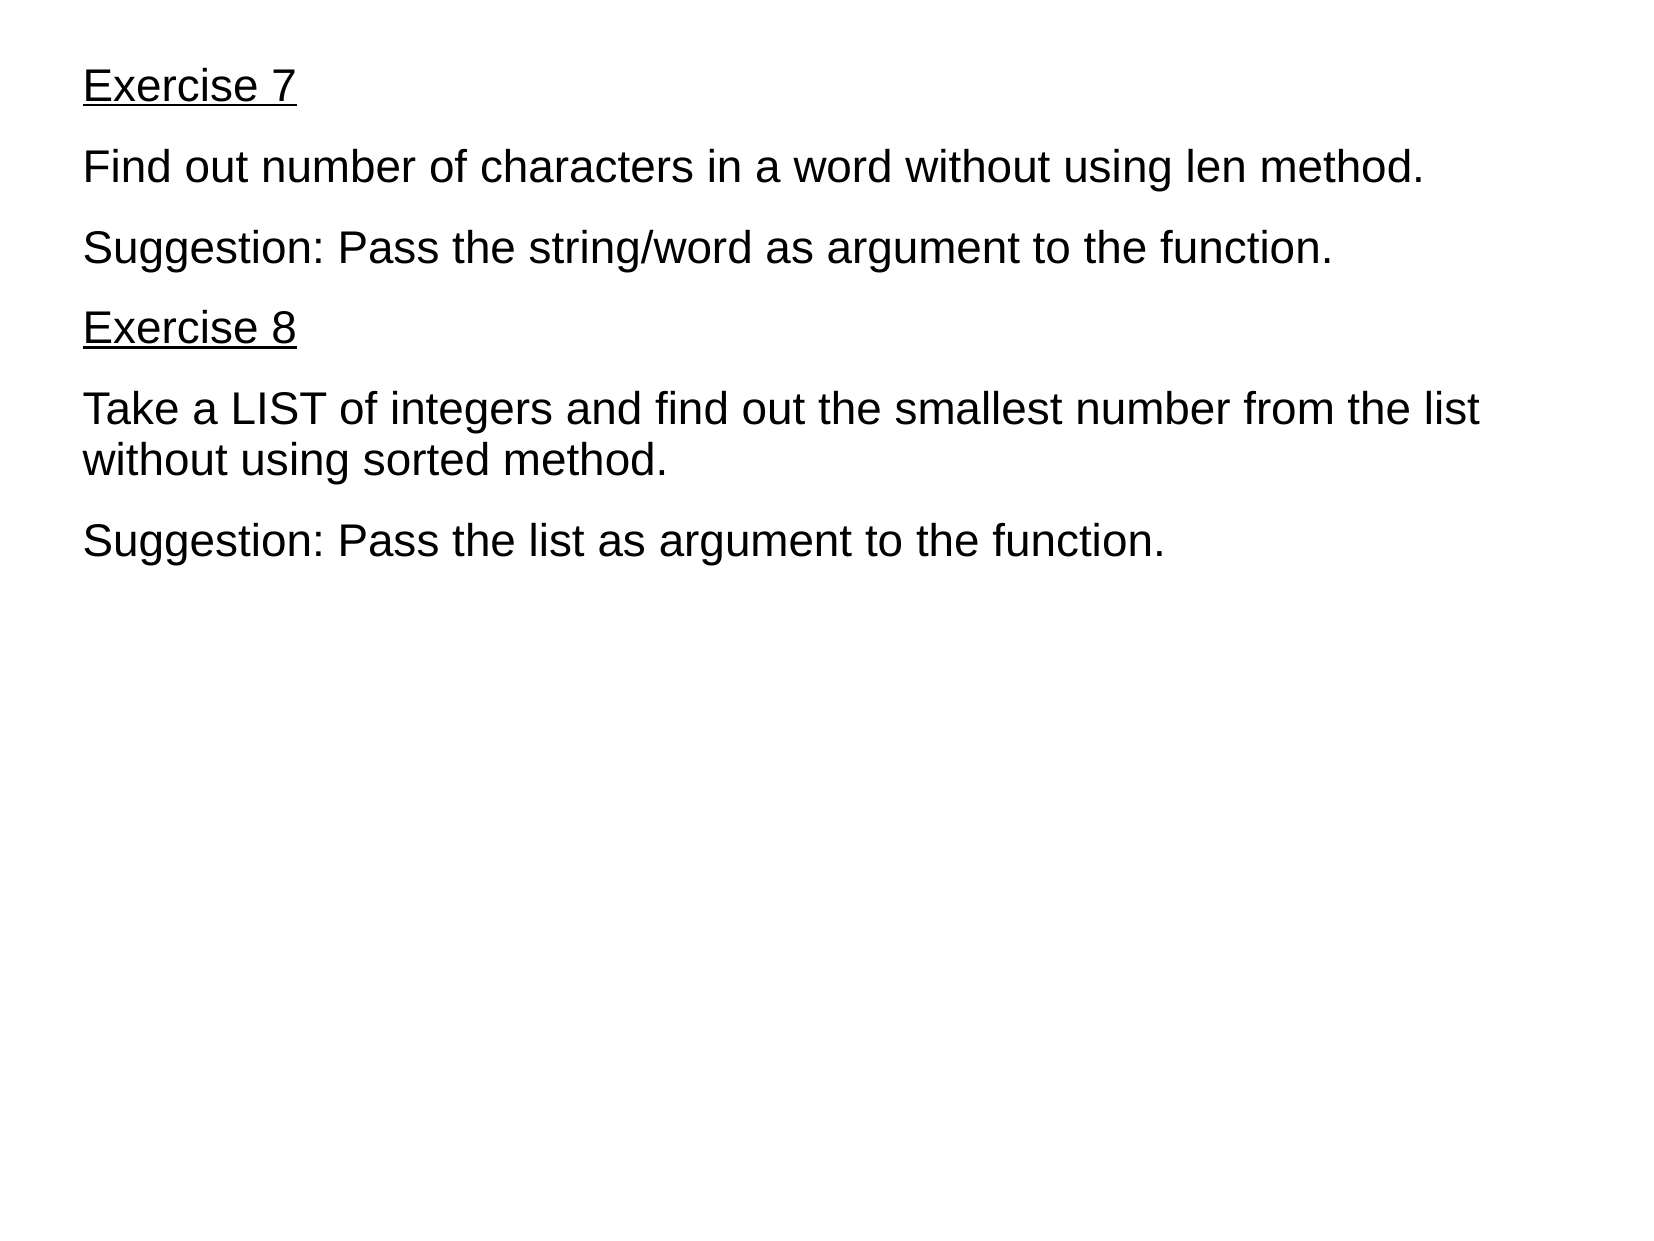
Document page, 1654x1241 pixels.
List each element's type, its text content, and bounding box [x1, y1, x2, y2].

list Exercise 7 Find out number of characters in a word without using len method. Suggestion: Pass the string/word as argument to the function. Exercise 8 Take a LIST of integers and find out the smallest number from the list without using sorted method. Suggestion: Pass the list as argument to the function. [82, 60, 1571, 1201]
